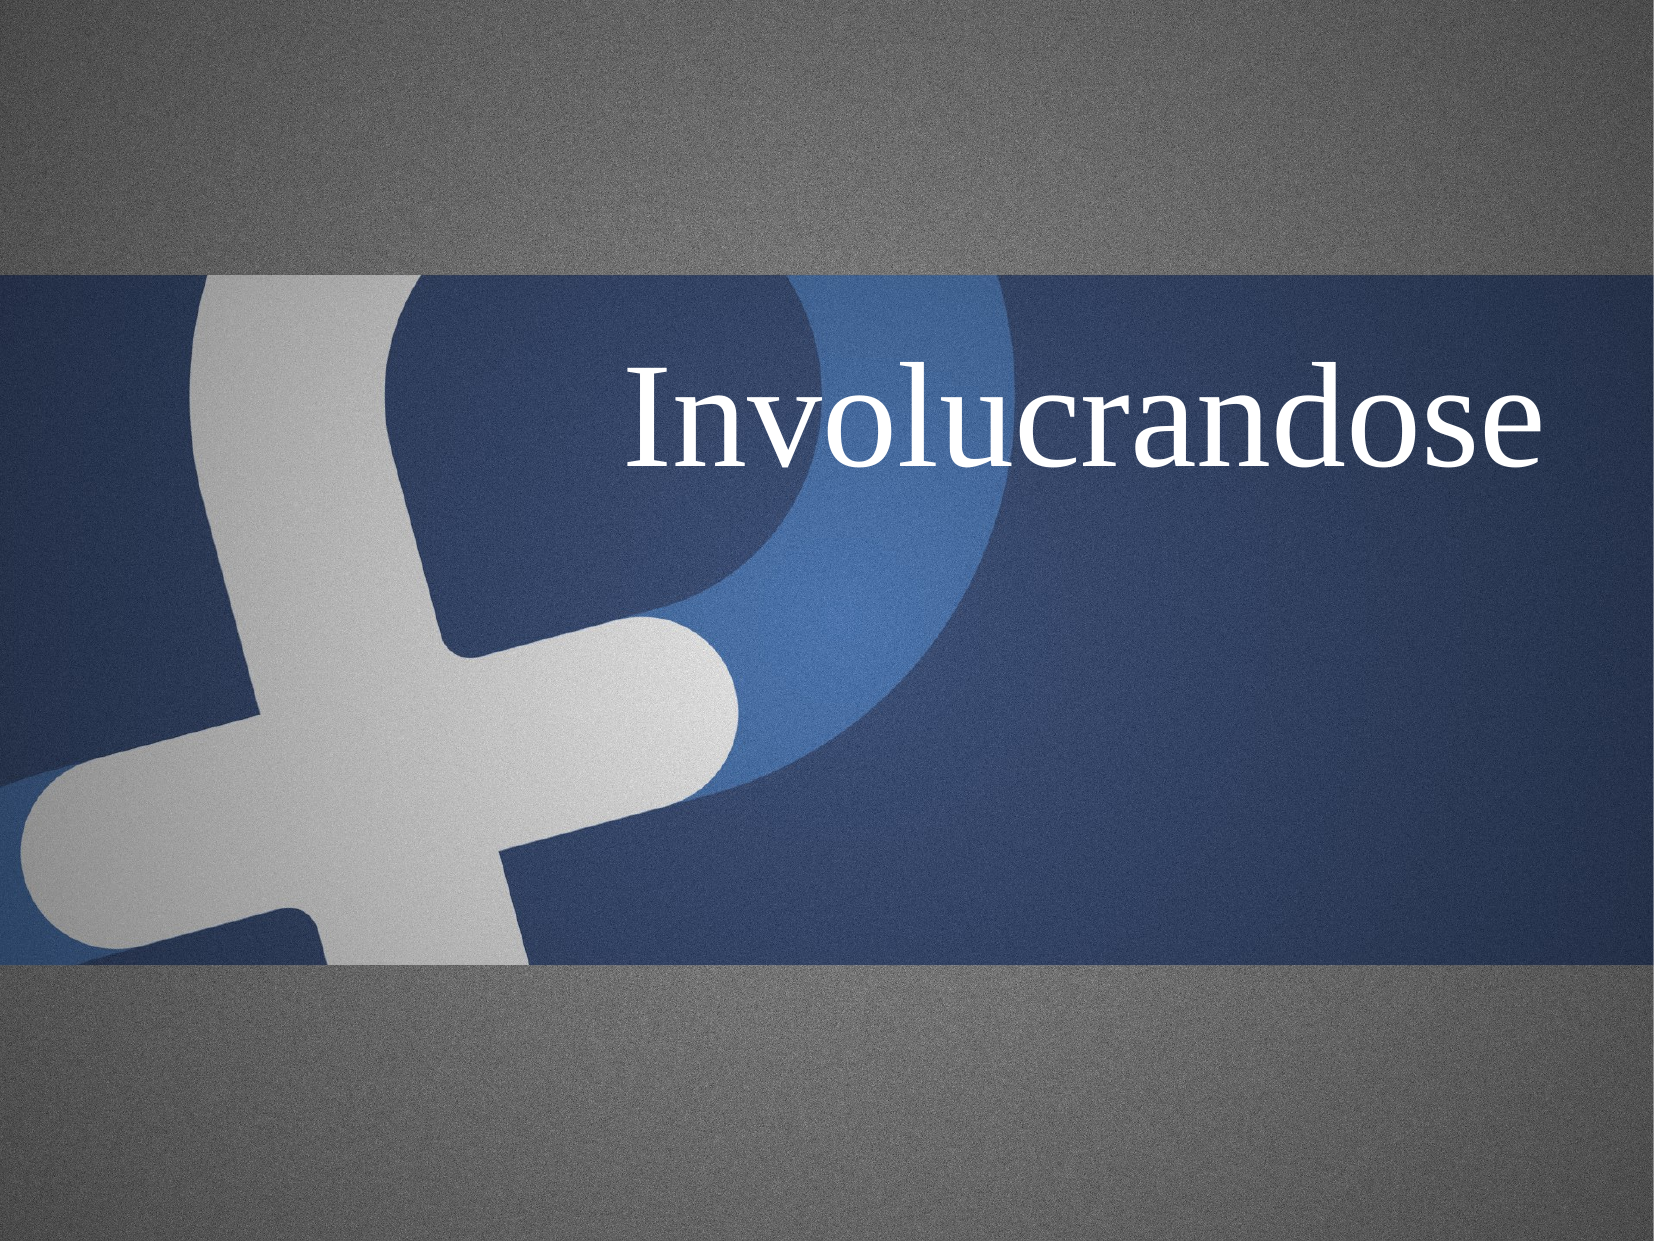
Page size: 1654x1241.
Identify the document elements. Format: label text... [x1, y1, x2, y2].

text_box Involucrandose [447, 315, 1563, 654]
picture [0, 0, 1654, 1241]
